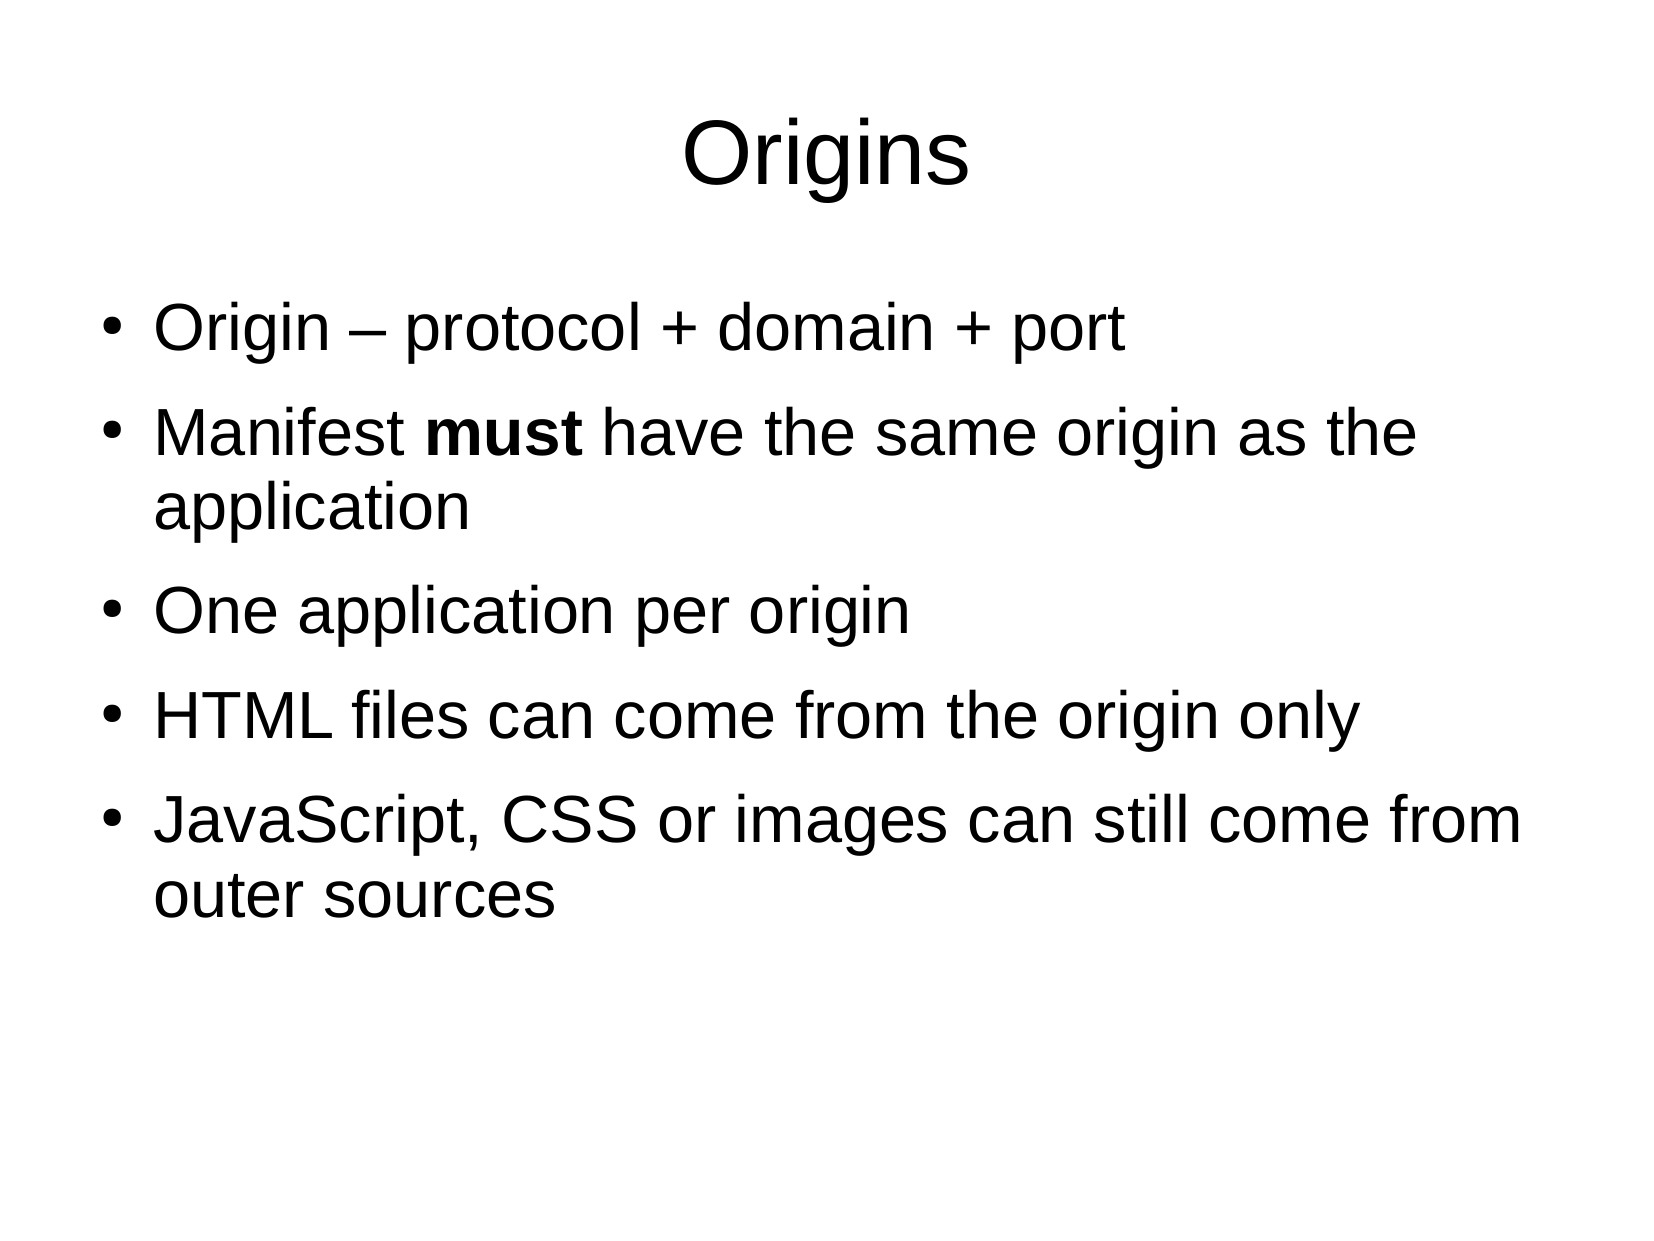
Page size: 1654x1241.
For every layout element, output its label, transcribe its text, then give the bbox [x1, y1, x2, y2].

title Origins [82, 49, 1571, 257]
list Origin – protocol + domain + port Manifest must have the same origin as the application One application per origin HTML files can come from the origin only JavaScript, CSS or images can still come from outer sources [82, 290, 1538, 1010]
